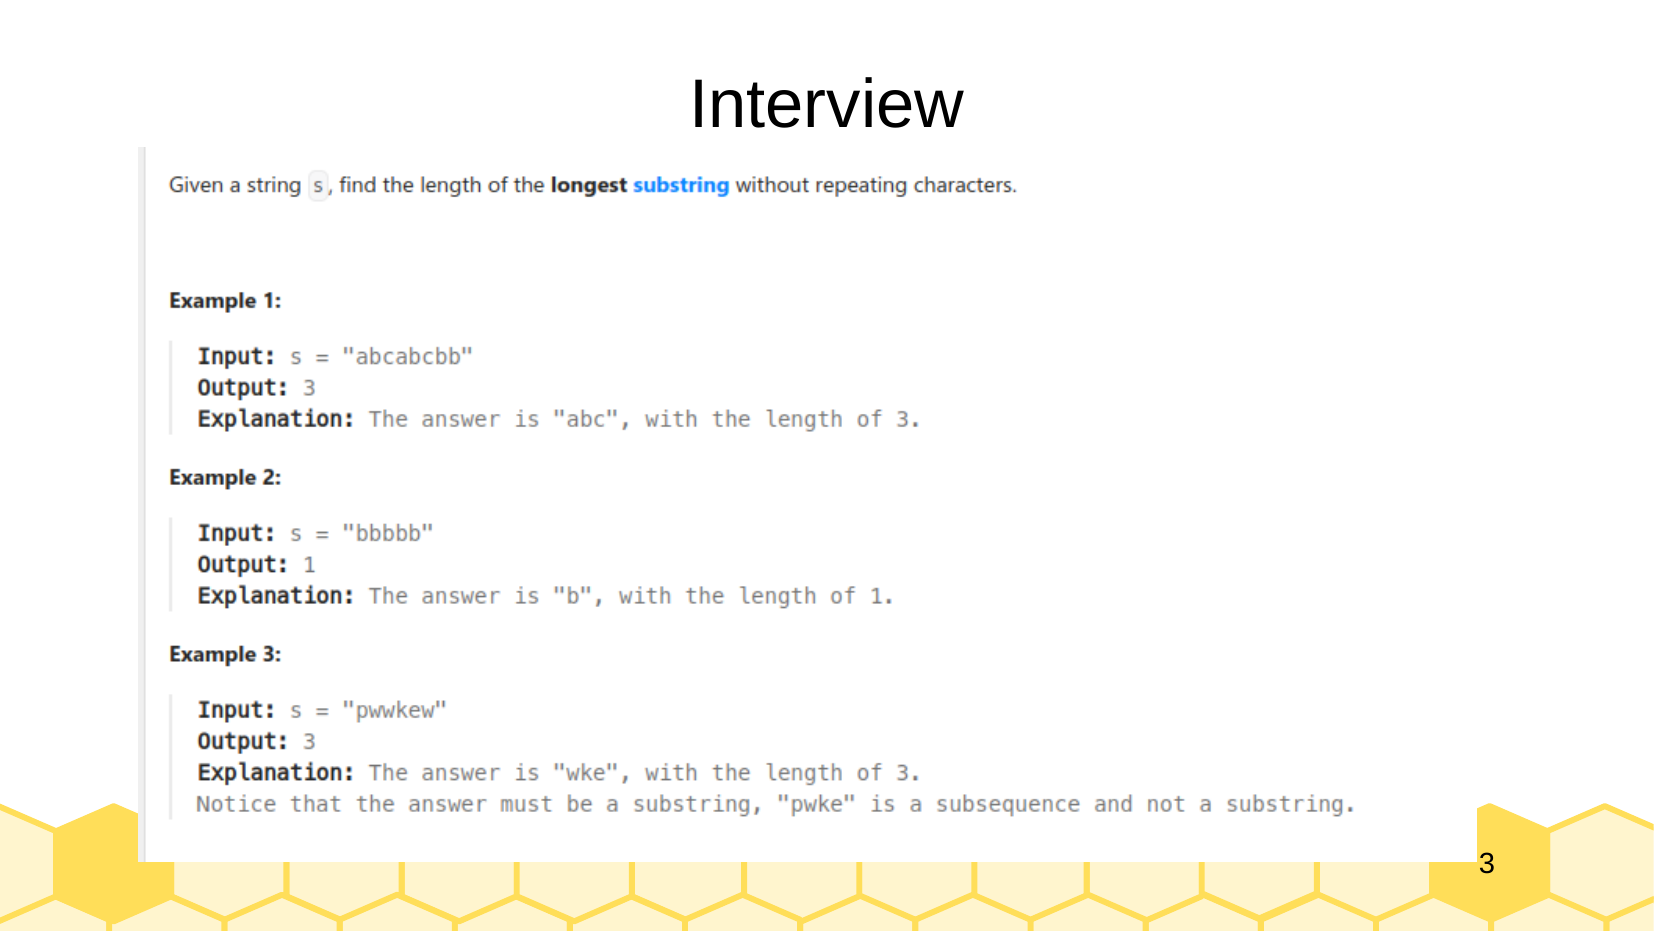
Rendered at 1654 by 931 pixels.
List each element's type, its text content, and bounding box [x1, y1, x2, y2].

picture [138, 147, 1477, 862]
title Interview [88, 29, 1565, 178]
